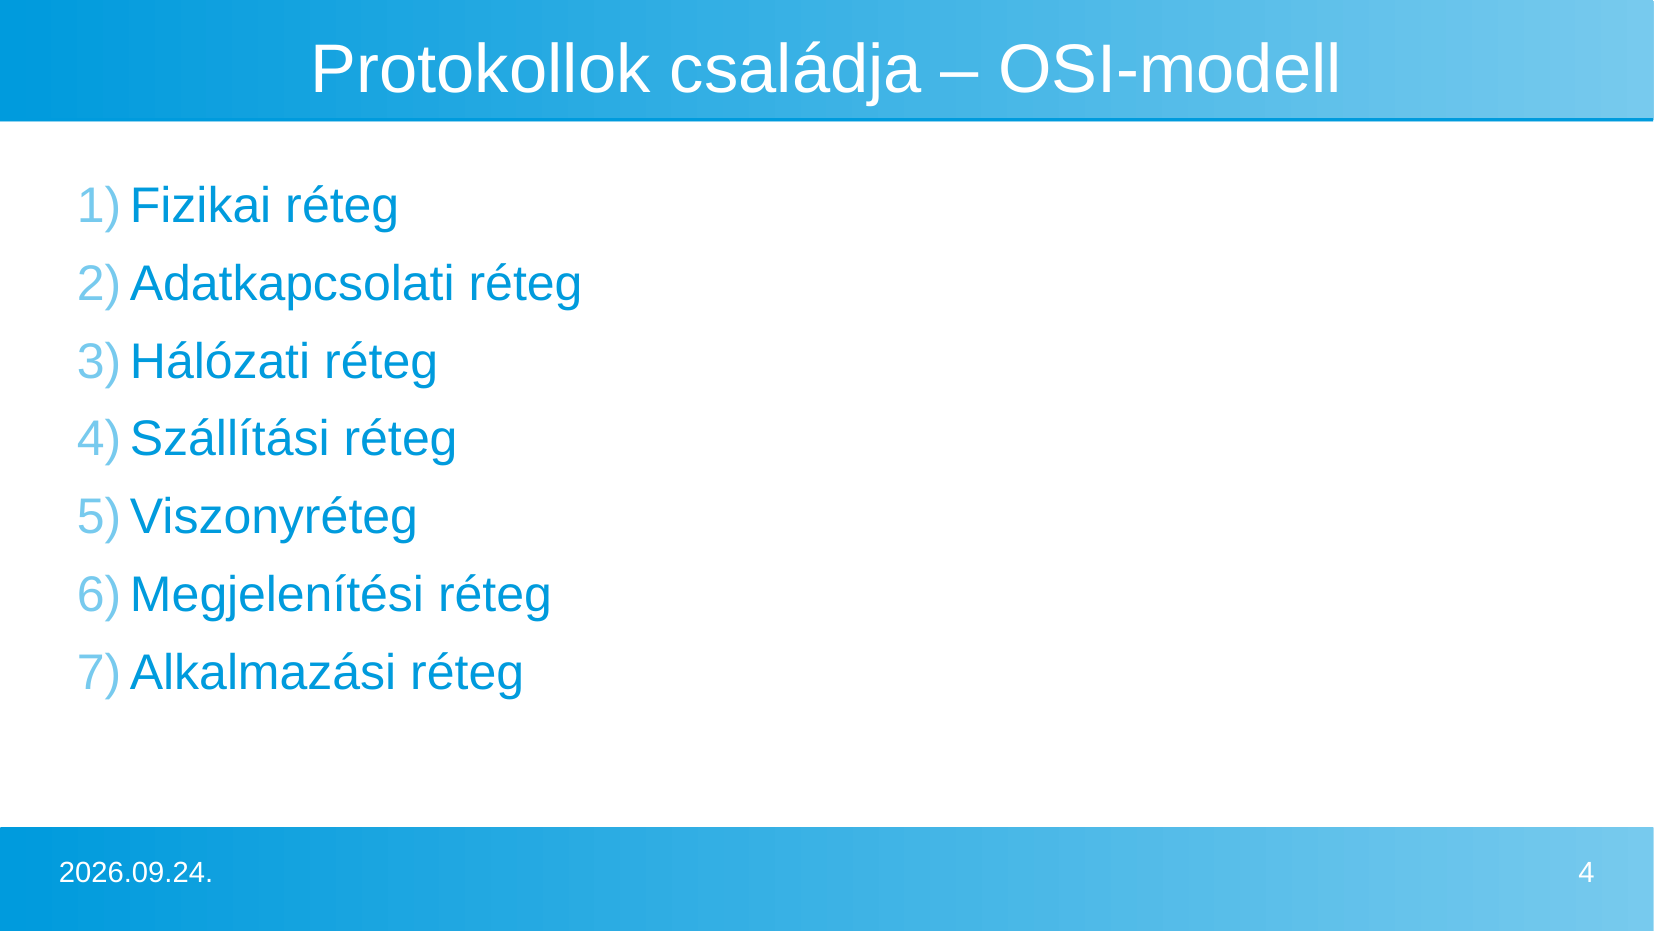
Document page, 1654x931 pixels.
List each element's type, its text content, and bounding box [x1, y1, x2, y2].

list Fizikai réteg Adatkapcsolati réteg Hálózati réteg Szállítási réteg Viszonyréteg Megjelenítési réteg Alkalmazási réteg [59, 177, 1595, 768]
title Protokollok családja – OSI-modell [59, 29, 1595, 108]
